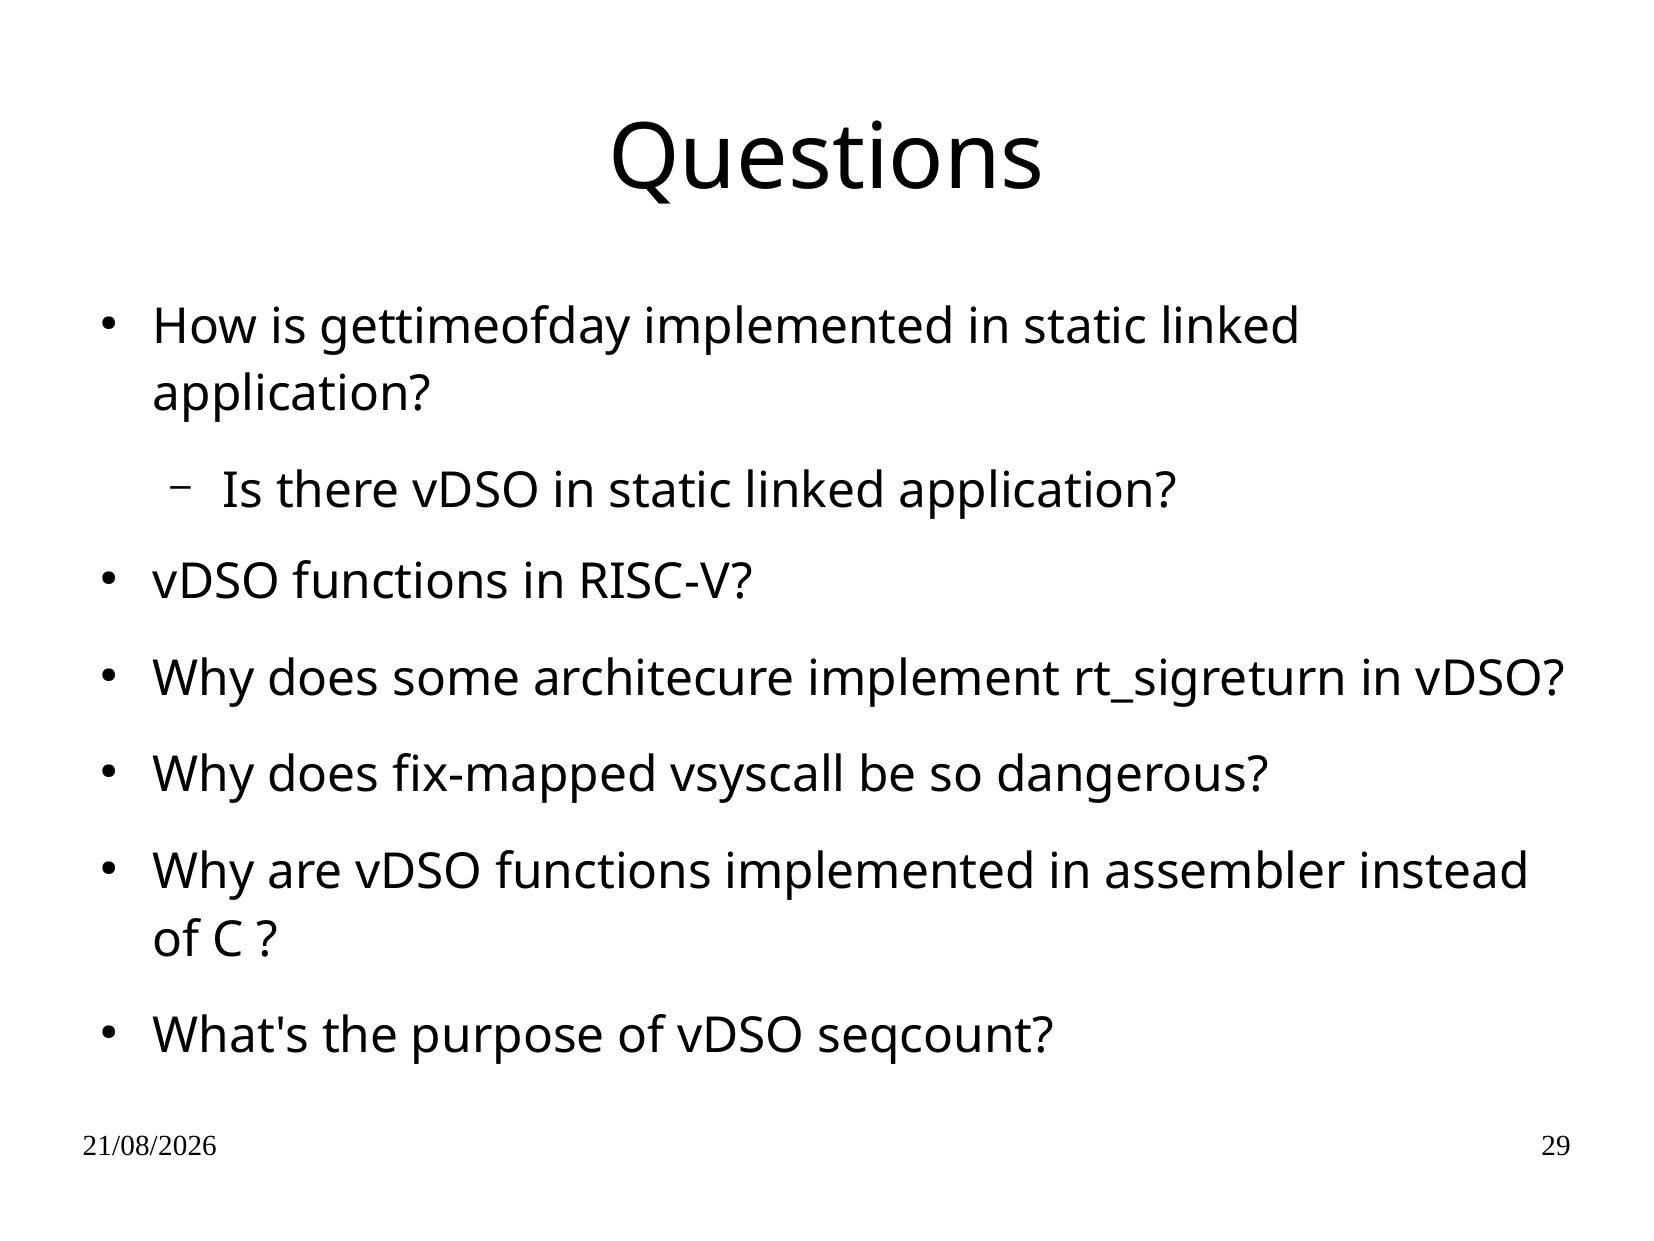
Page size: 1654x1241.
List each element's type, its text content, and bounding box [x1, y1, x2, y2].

list How is gettimeofday implemented in static linked application? Is there vDSO in static linked application? vDSO functions in RISC-V? Why does some architecure implement rt_sigreturn in vDSO? Why does fix-mapped vsyscall be so dangerous? Why are vDSO functions implemented in assembler instead of C ? What's the purpose of vDSO seqcount? [82, 290, 1571, 1141]
title Questions [82, 49, 1571, 257]
